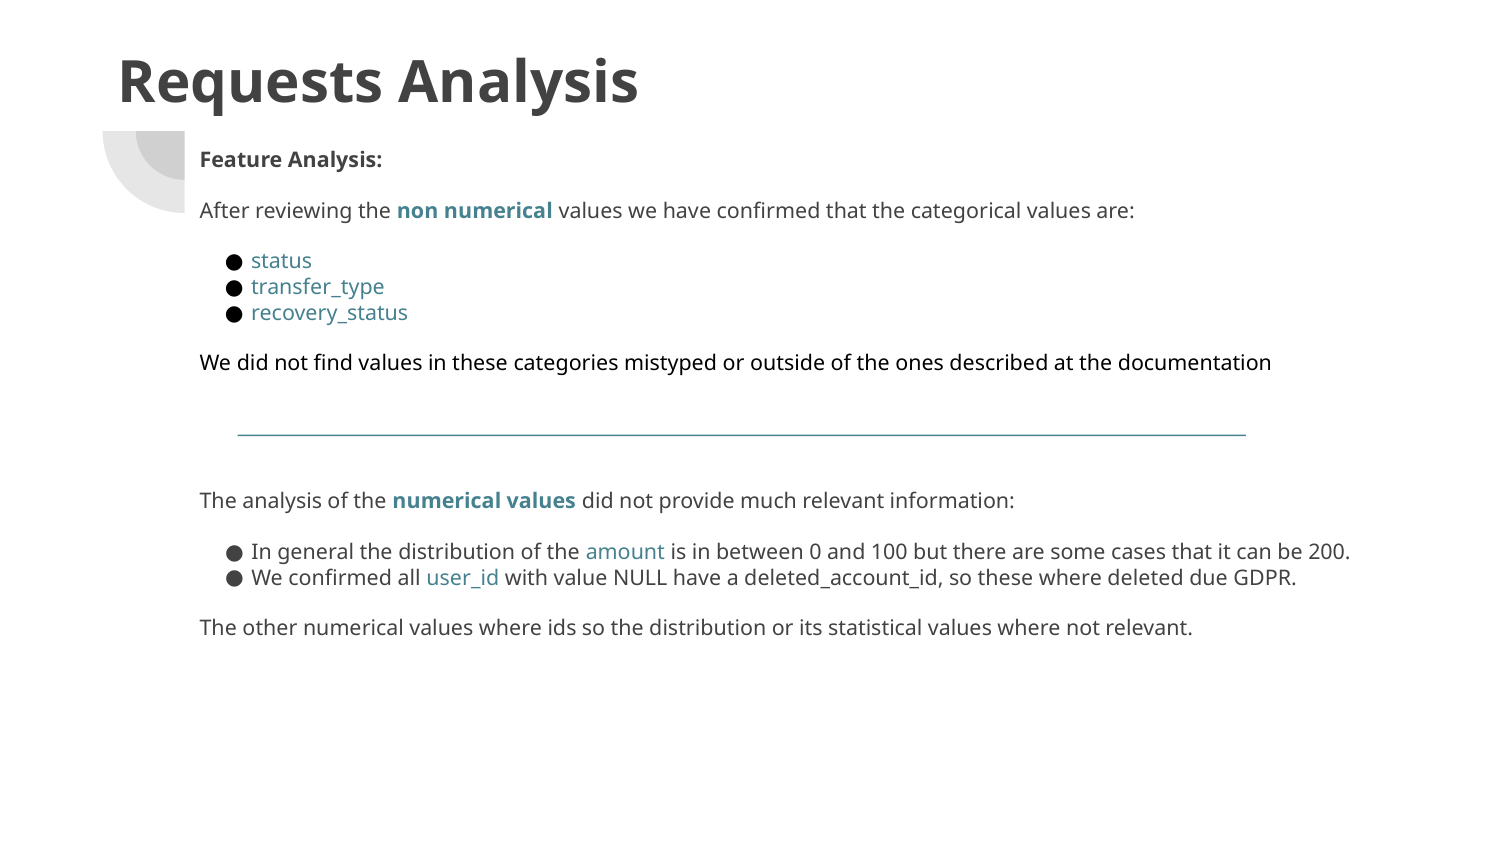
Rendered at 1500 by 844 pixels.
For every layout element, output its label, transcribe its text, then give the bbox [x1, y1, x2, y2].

list Feature Analysis: After reviewing the non numerical values we have confirmed that the categorical values are: status transfer_type recovery_status We did not find values in these categories mistyped or outside of the ones described at the documentation The analysis of the numerical values did not provide much relevant information: In general the distribution of the amount is in between 0 and 100 but there are some cases that it can be 200. We confirmed all user_id with value NULL have a deleted_account_id, so these where deleted due GDPR. The other numerical values where ids so the distribution or its statistical values where not relevant. [184, 131, 1384, 792]
title Requests Analysis [102, 29, 1256, 132]
